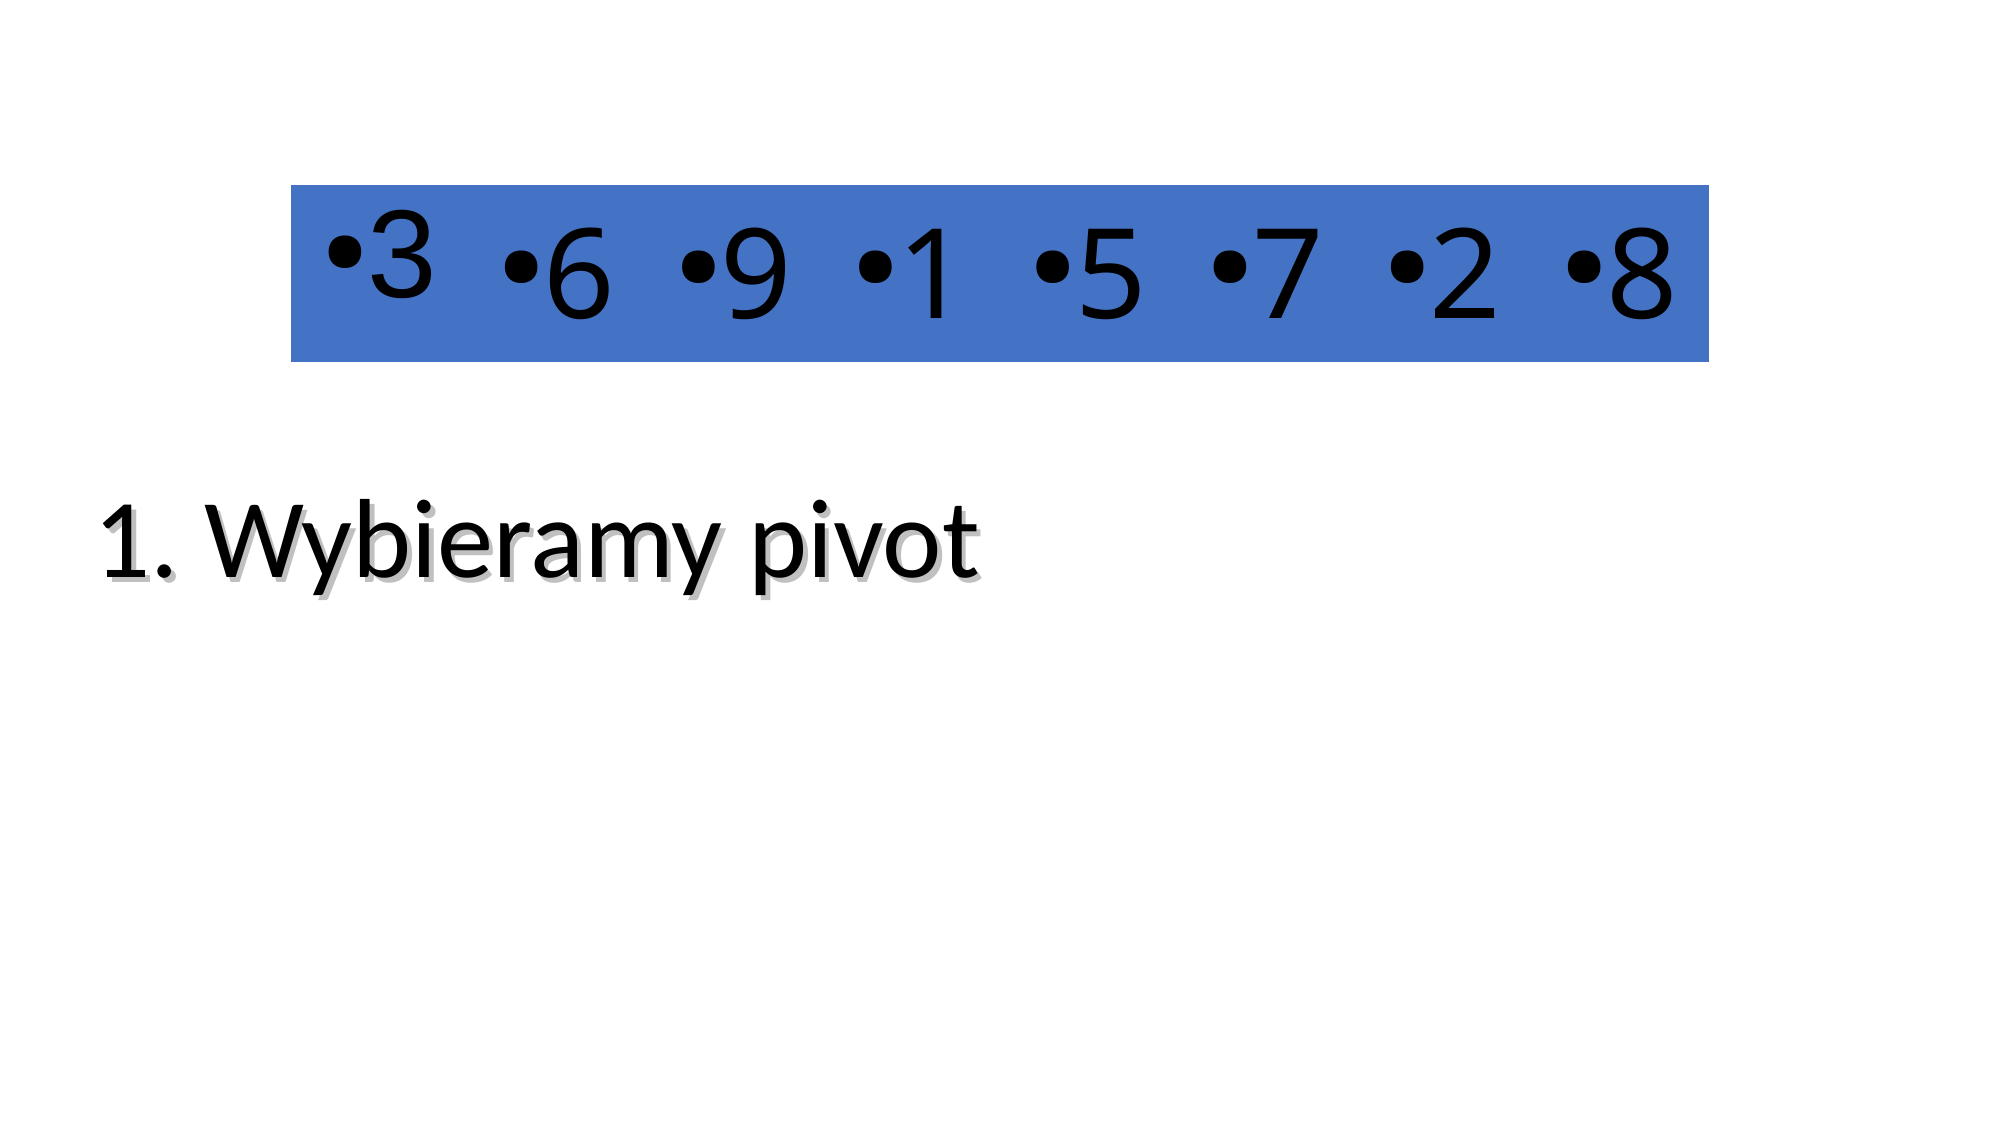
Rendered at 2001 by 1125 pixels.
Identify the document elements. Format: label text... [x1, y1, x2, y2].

table_header 6 [468, 185, 646, 362]
table_header 5 [1000, 185, 1177, 362]
table_header 9 [646, 185, 823, 362]
text_box 1. Wybieramy pivot [79, 457, 995, 608]
table_header 8 [1531, 185, 1709, 362]
table_header 1 [823, 185, 1000, 362]
table_header 3 [291, 185, 468, 362]
table_header 7 [1177, 185, 1354, 362]
table_header 2 [1354, 185, 1531, 362]
